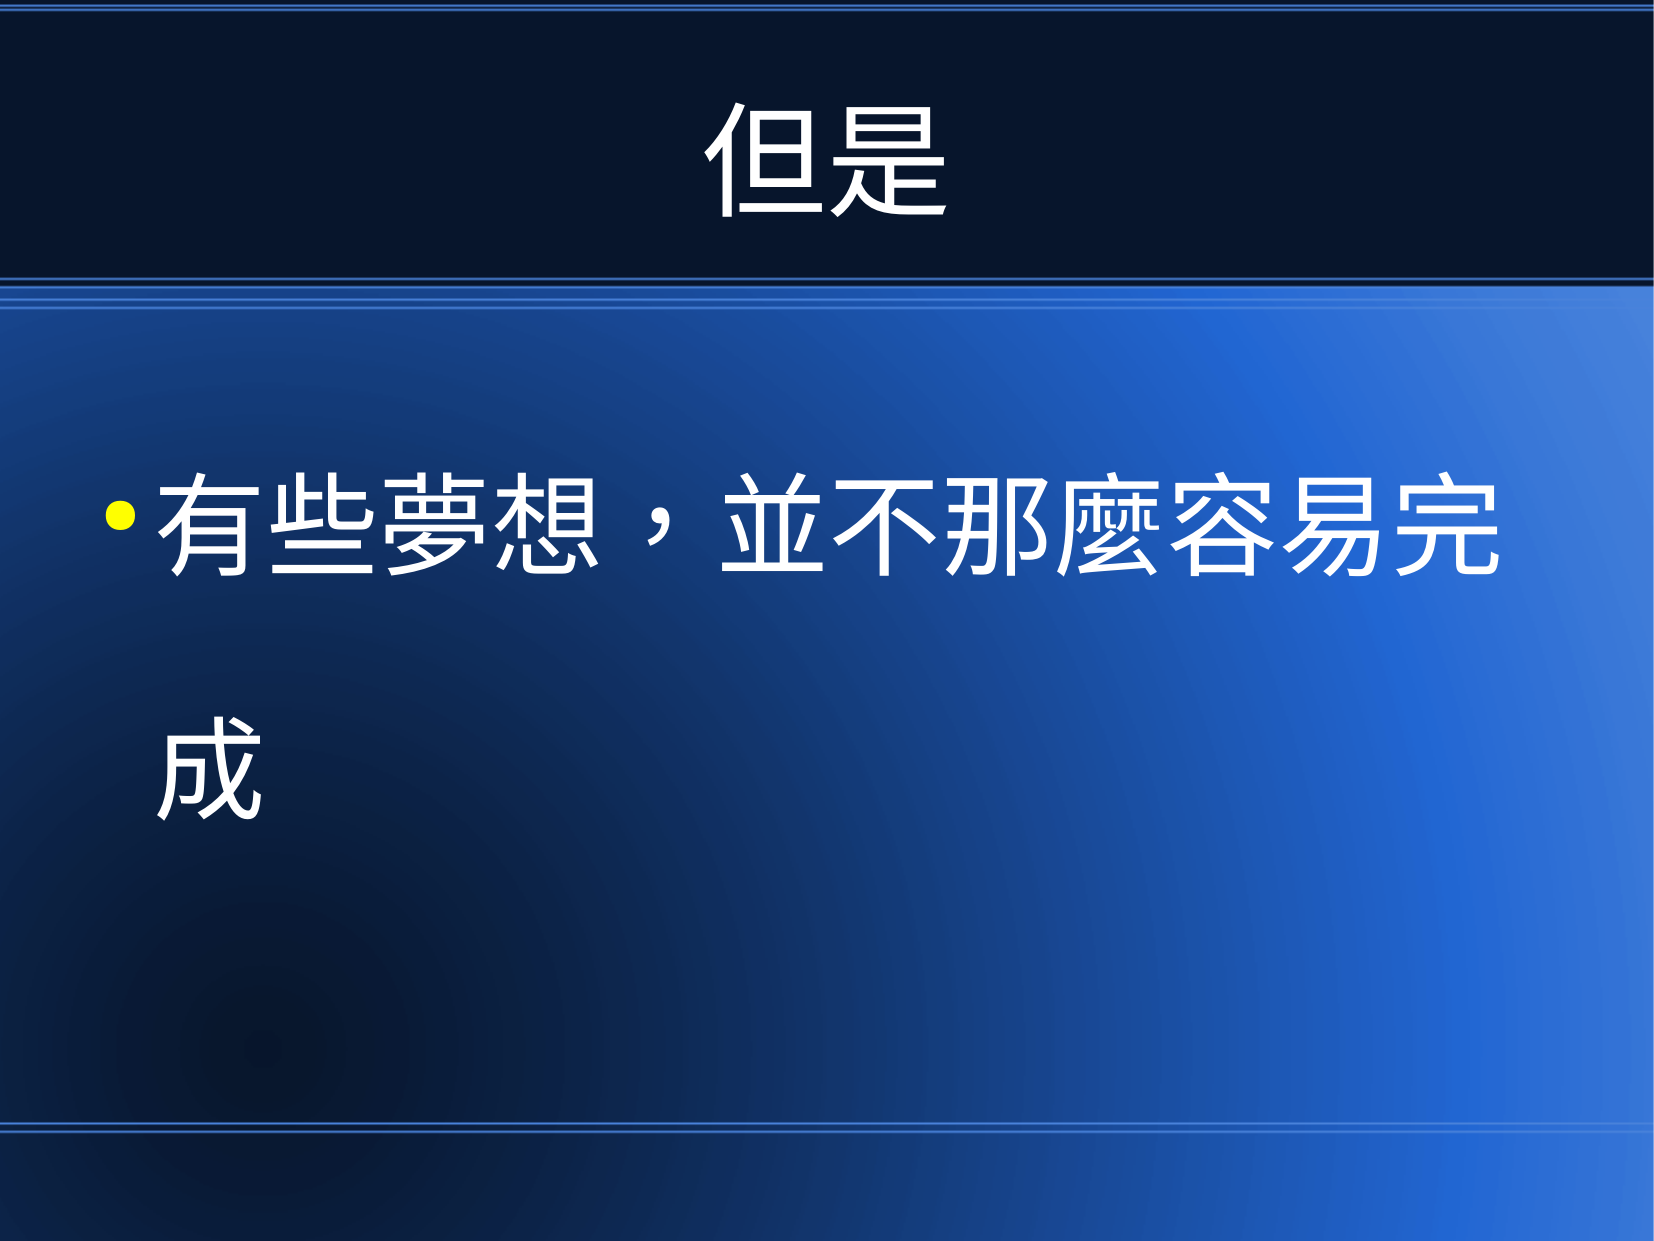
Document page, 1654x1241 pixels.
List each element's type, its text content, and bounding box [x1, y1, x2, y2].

list 有些夢想，並不那麼容易完成 [82, 355, 1571, 1241]
picture [0, 0, 1654, 1241]
title 但是 [82, 49, 1571, 257]
